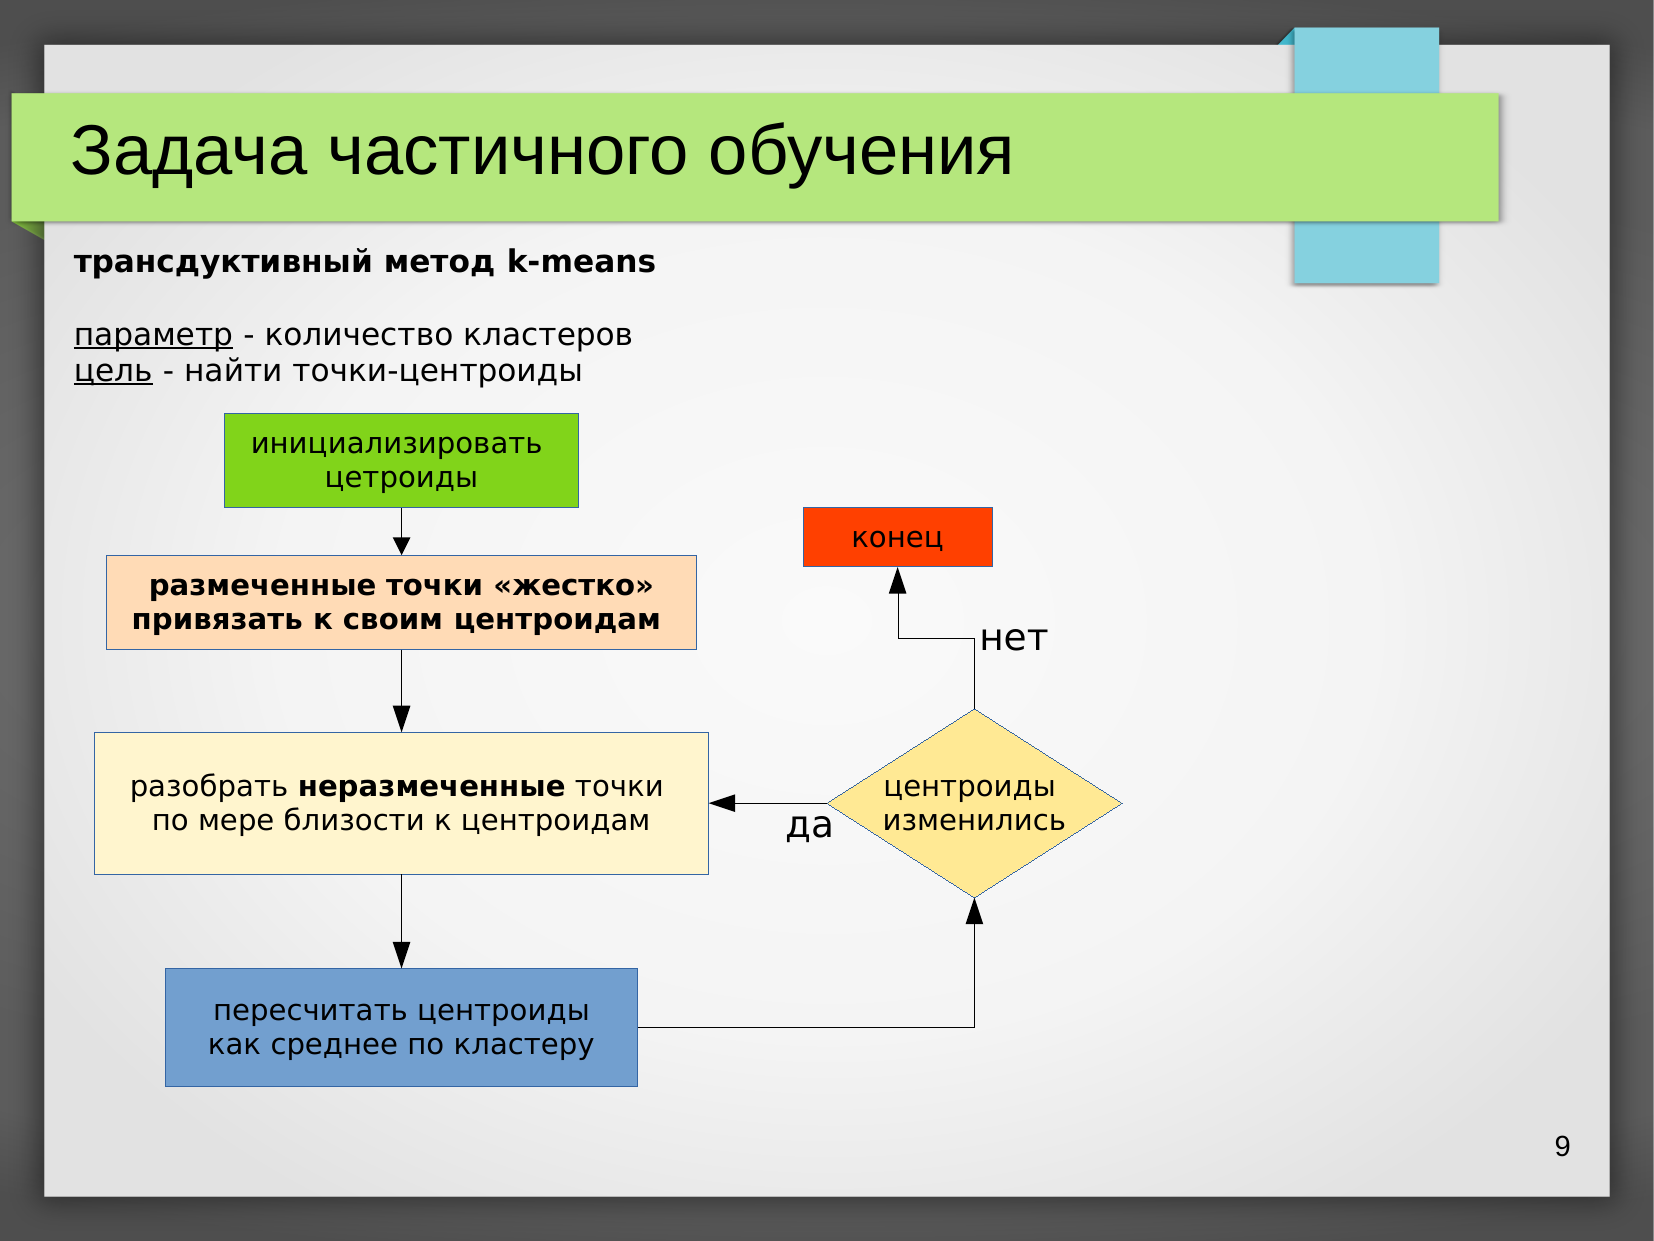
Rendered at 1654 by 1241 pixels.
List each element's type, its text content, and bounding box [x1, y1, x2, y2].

text_box разобрать неразмеченные точки по мере близости к центроидам [94, 732, 709, 875]
text_box трансдуктивный метод k-means параметр - количество кластеров цель - найти точки-центроиды [59, 236, 804, 397]
text_box конец [803, 507, 993, 567]
text_box размеченные точки «жестко» привязать к своим центроидам [106, 555, 697, 650]
text_box инициализировать цетроиды [224, 413, 579, 508]
text_box пересчитать центроиды как среднее по кластеру [165, 968, 638, 1087]
picture [0, 0, 1654, 1241]
text_box центроиды изменились [827, 708, 1123, 898]
title Задача частичного обучения [70, 110, 1134, 190]
